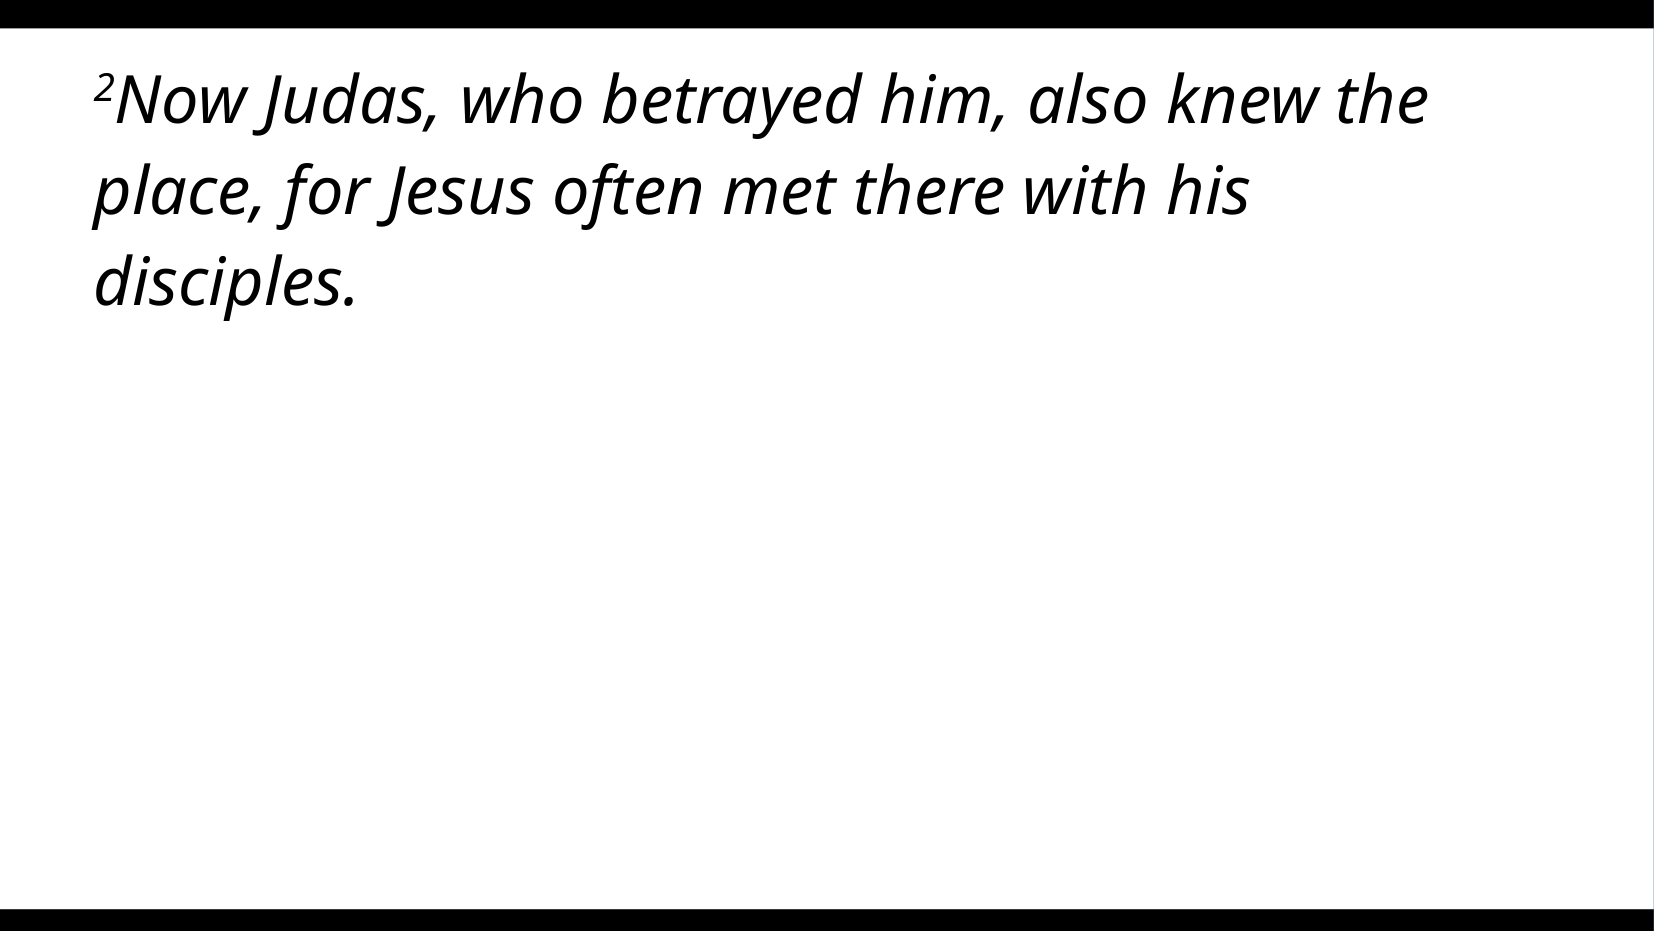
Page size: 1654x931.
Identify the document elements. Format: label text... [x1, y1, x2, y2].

text_box 2Now Judas, who betrayed him, also knew the place, for Jesus often met there with his disciples. [78, 45, 1546, 327]
picture [0, 0, 1654, 931]
